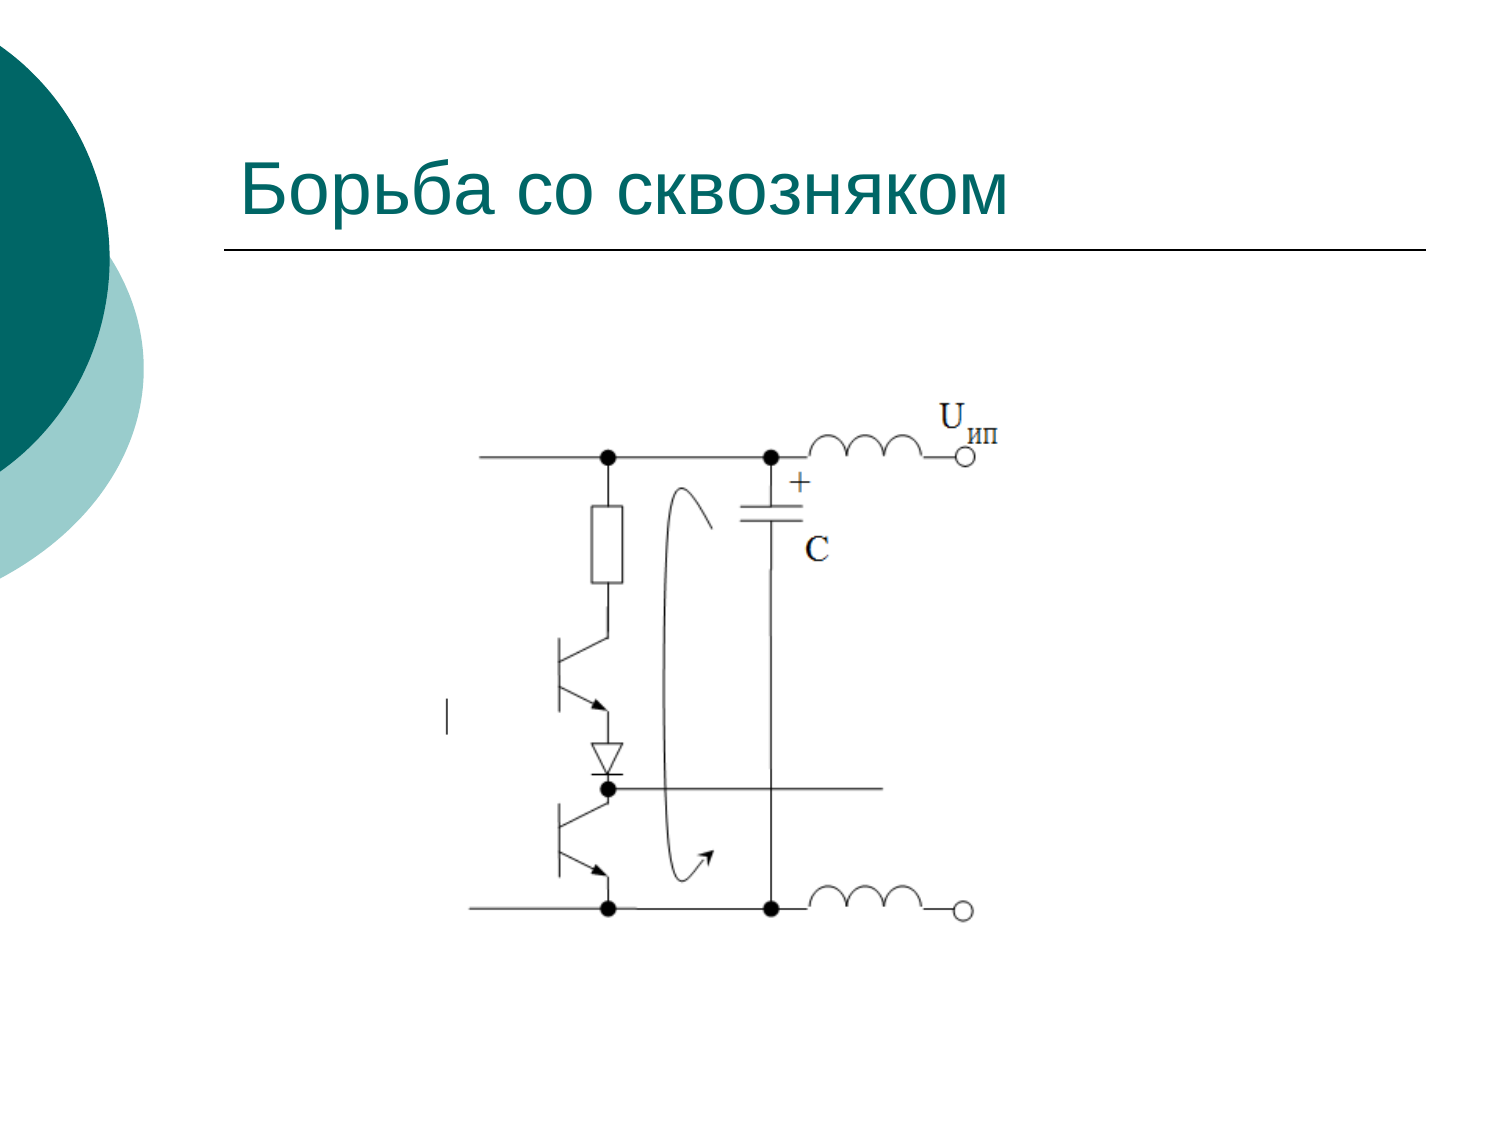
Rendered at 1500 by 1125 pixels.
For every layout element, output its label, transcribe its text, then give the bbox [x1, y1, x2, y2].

picture [401, 383, 1054, 957]
title Борьба со сквозняком [224, 49, 1425, 237]
